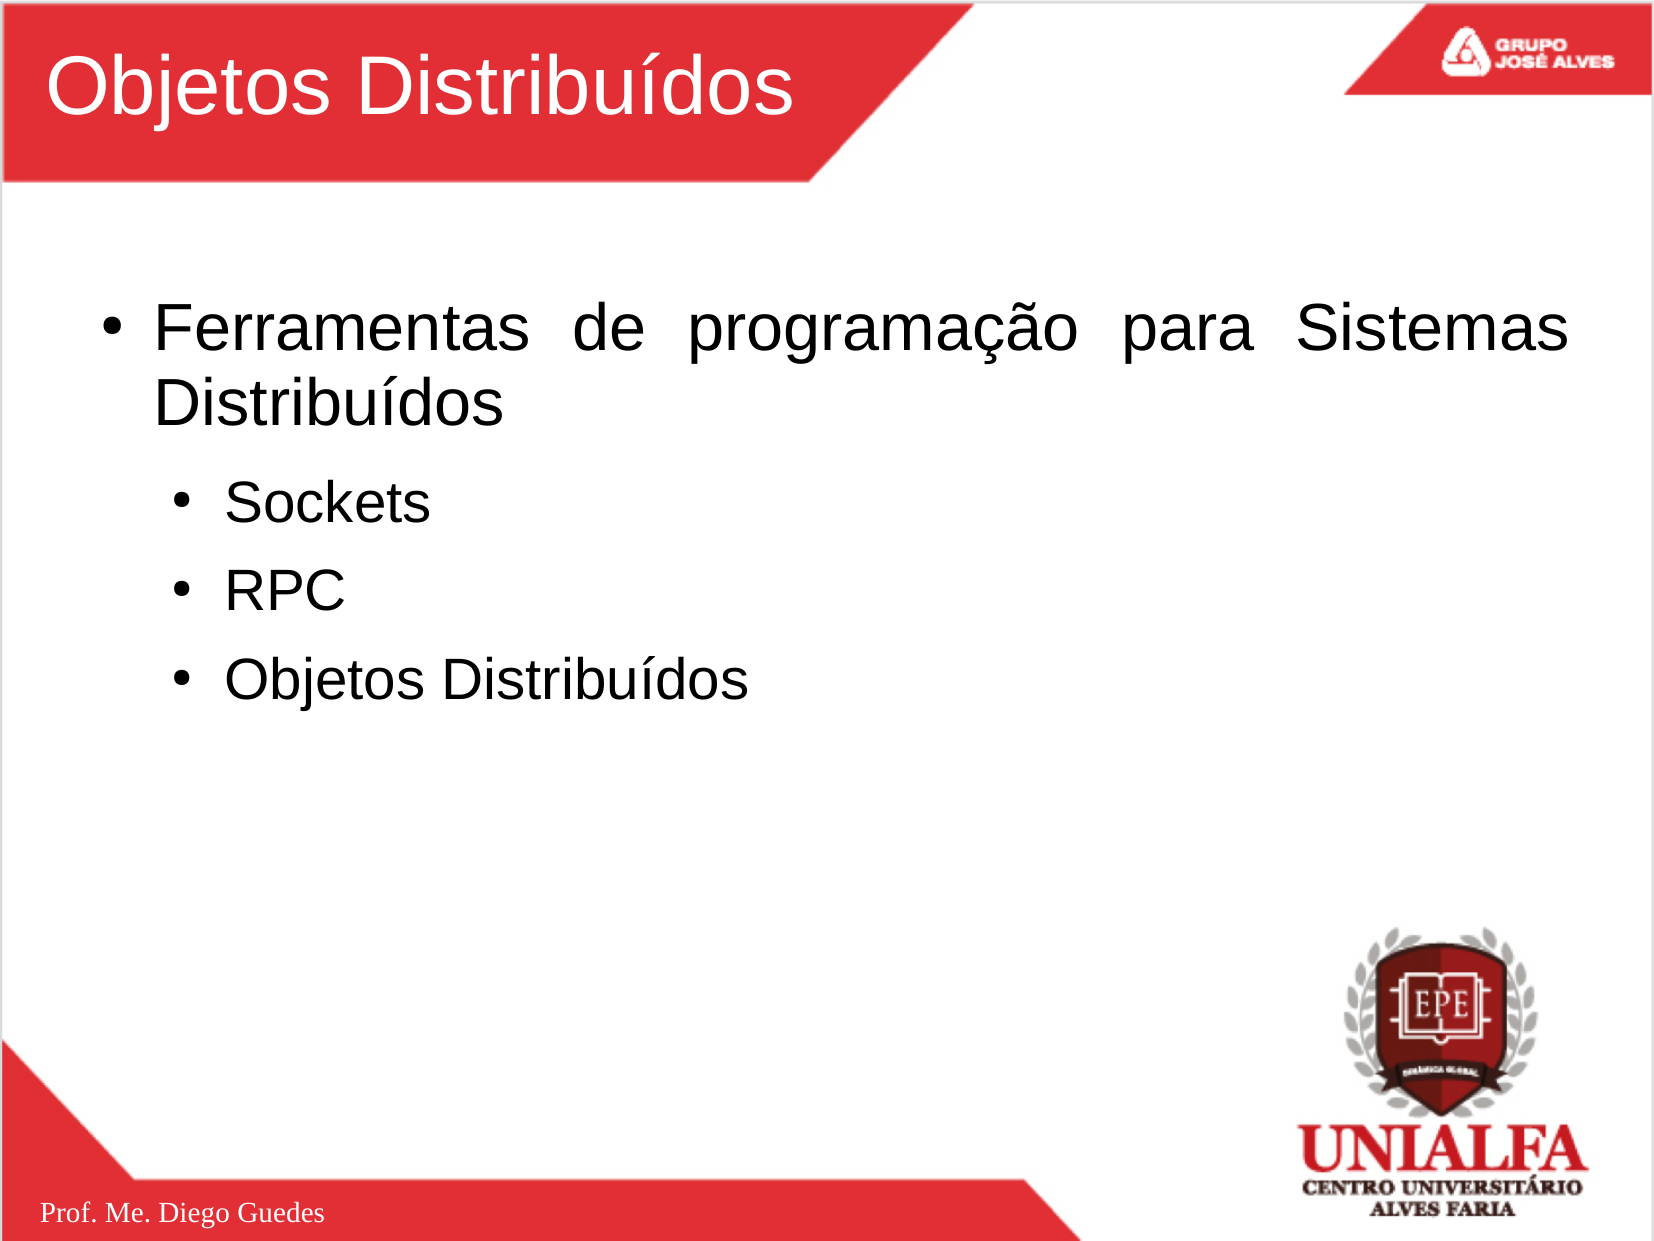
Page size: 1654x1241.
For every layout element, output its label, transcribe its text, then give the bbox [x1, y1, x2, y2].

picture [0, 0, 1654, 1241]
list Ferramentas de programação para Sistemas Distribuídos Sockets RPC Objetos Distribuídos [82, 290, 1571, 1010]
title Objetos Distribuídos [24, 5, 817, 168]
